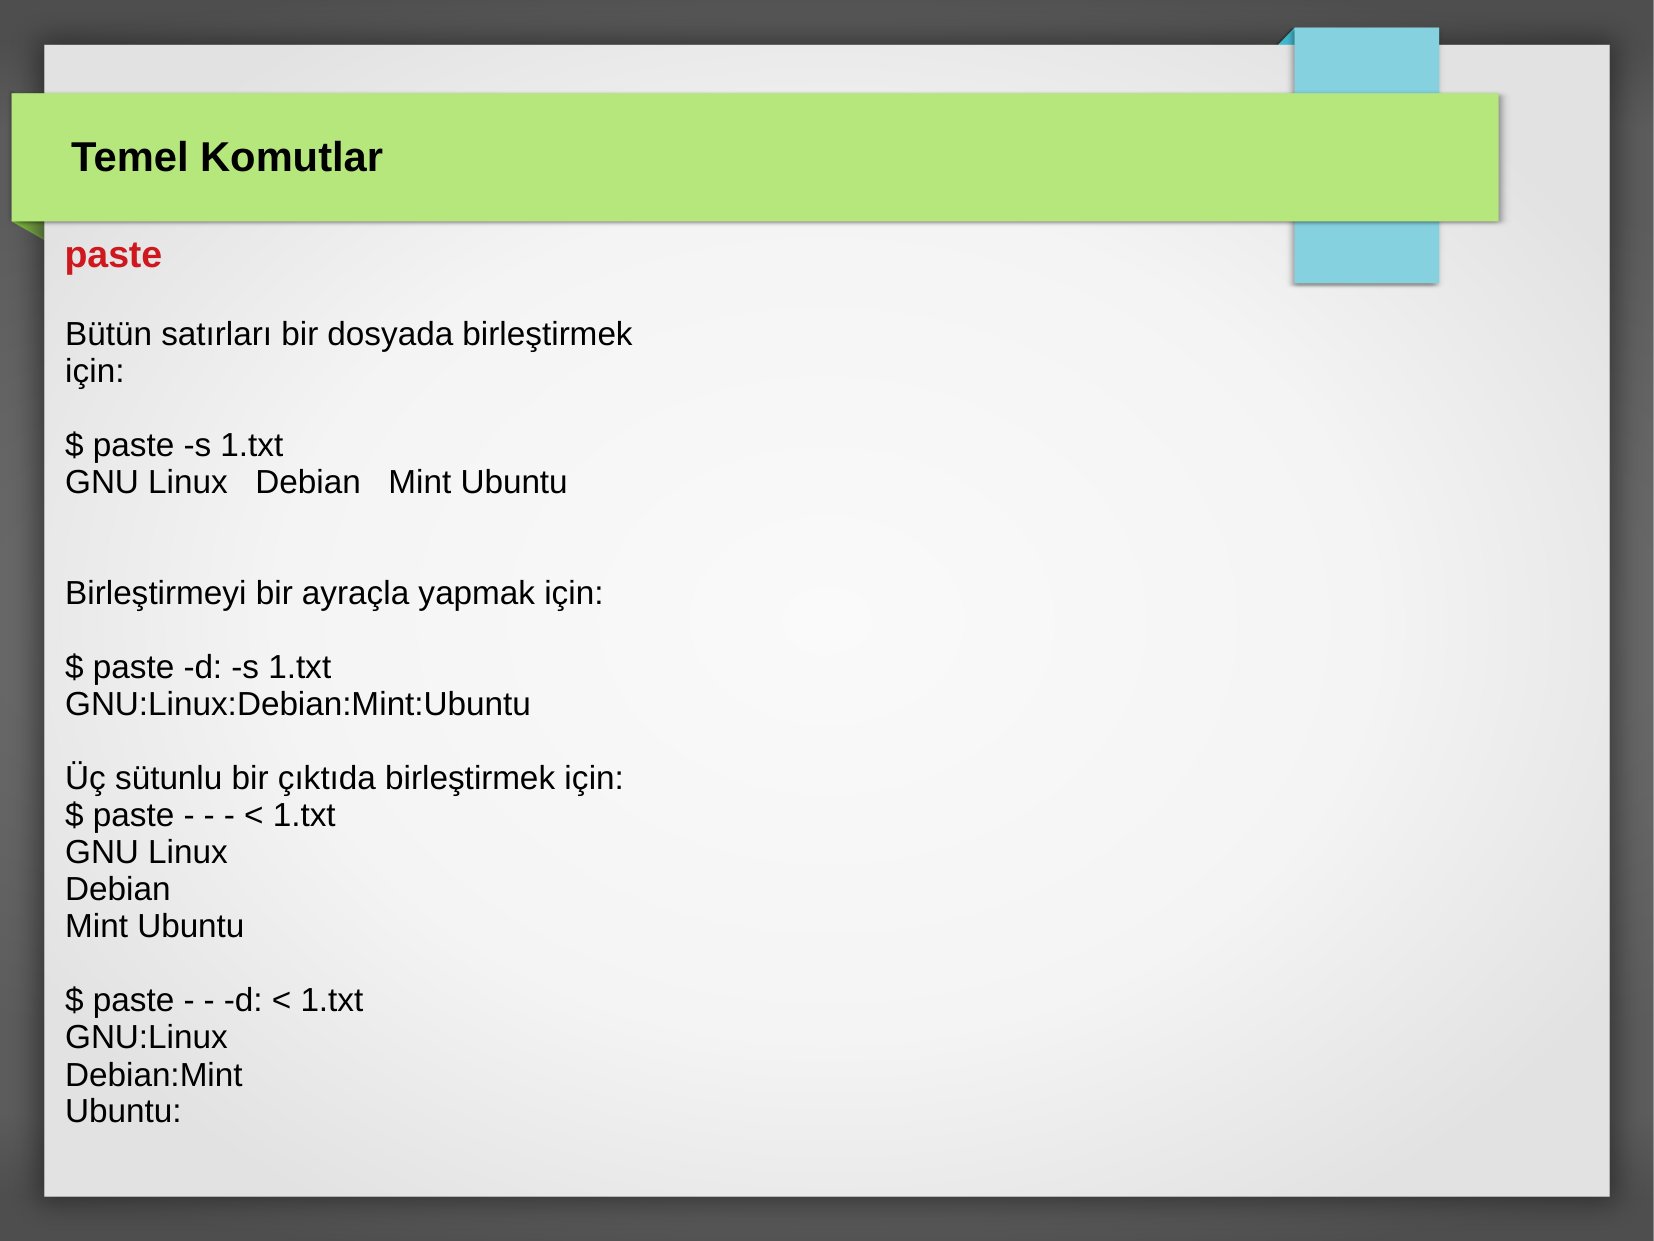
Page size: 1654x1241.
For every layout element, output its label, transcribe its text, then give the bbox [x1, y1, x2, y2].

text_box paste [49, 226, 178, 284]
picture [0, 0, 1654, 1241]
text_box Bütün satırları bir dosyada birleştirmek için: $ paste -s 1.txt GNU Linux Debian Mint Ubuntu Birleştirmeyi bir ayraçla yapmak için: $ paste -d: -s 1.txt GNU:Linux:Debian:Mint:Ubuntu Üç sütunlu bir çıktıda birleştirmek için: $ paste - - - < 1.txt GNU Linux Debian Mint Ubuntu $ paste - - -d: < 1.txt GNU:Linux Debian:Mint Ubuntu: [50, 308, 709, 1138]
text_box Temel Komutlar [56, 126, 426, 207]
